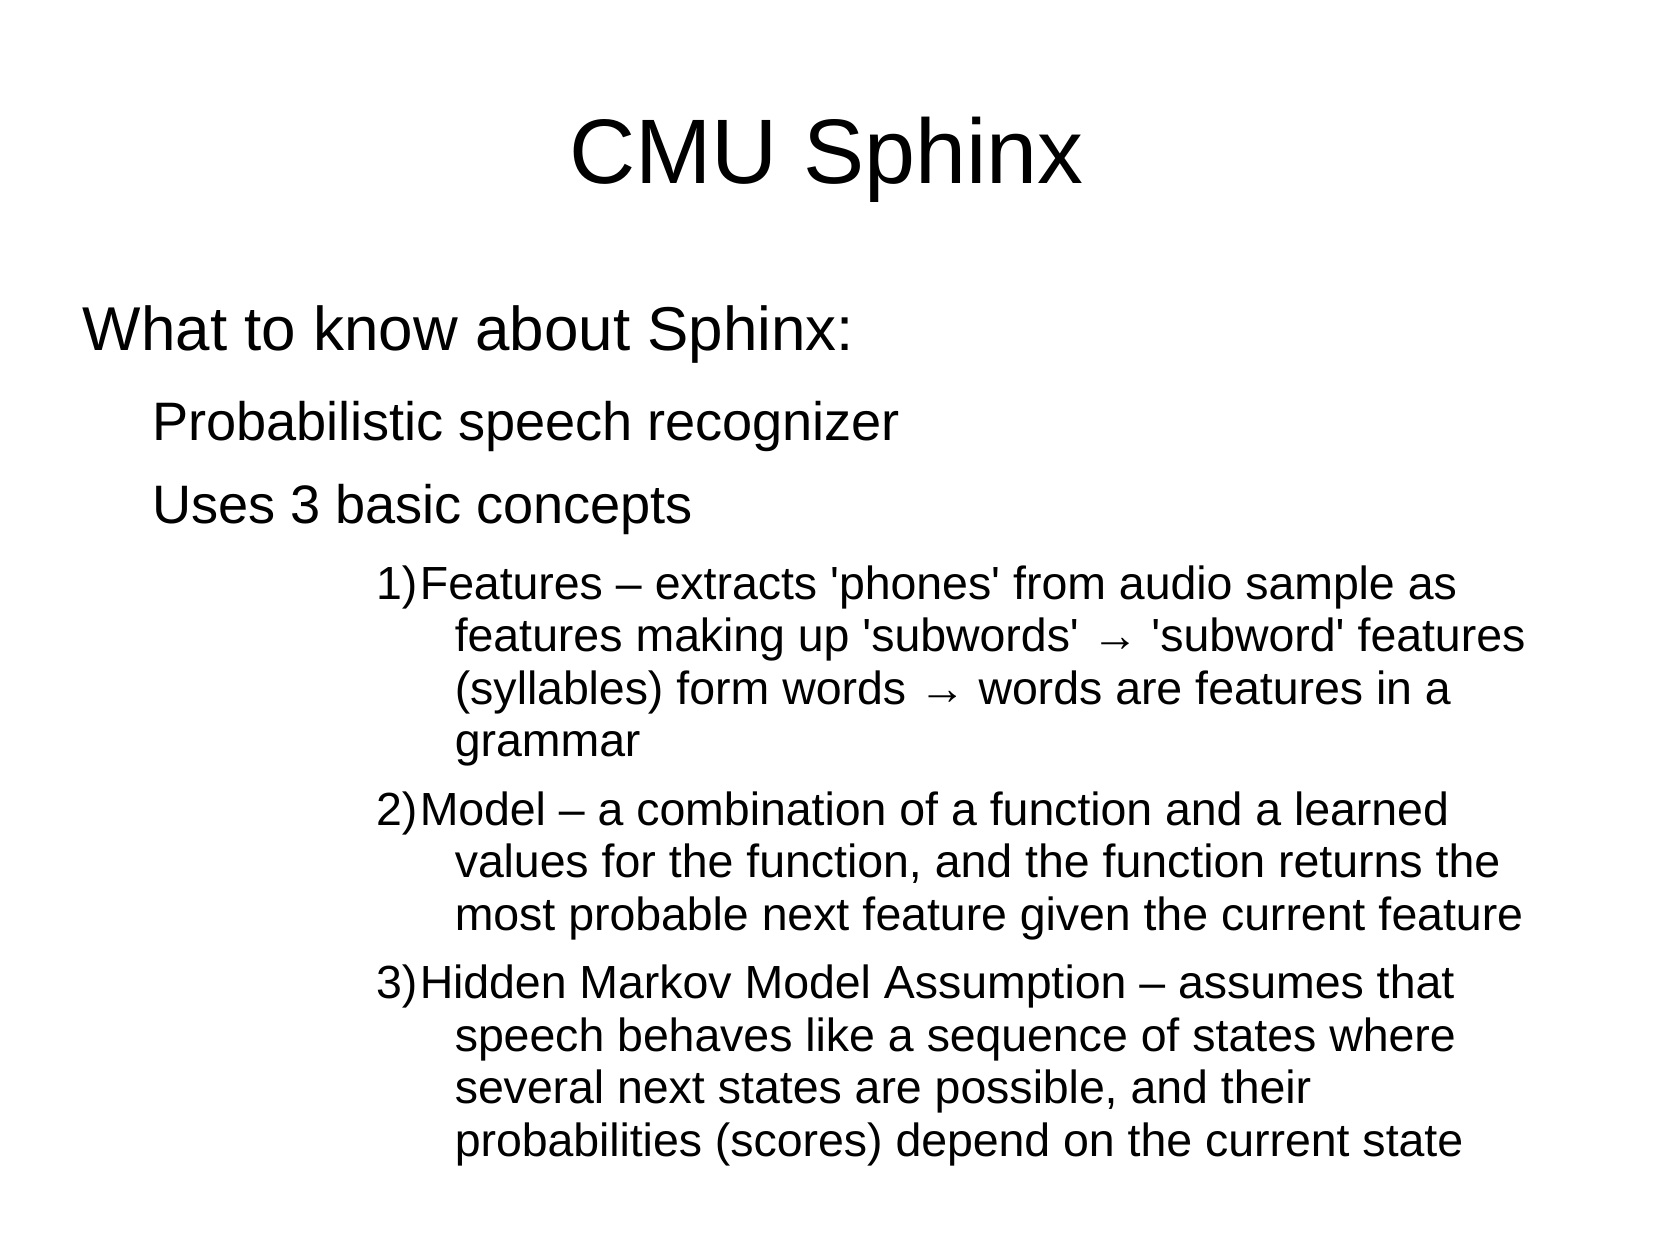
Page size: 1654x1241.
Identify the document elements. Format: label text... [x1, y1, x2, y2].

title CMU Sphinx [82, 49, 1571, 257]
list What to know about Sphinx: Probabilistic speech recognizer Uses 3 basic concepts Features – extracts 'phones' from audio sample as features making up 'subwords' → 'subword' features (syllables) form words → words are features in a grammar Model – a combination of a function and a learned values for the function, and the function returns the most probable next feature given the current feature Hidden Markov Model Assumption – assumes that speech behaves like a sequence of states where several next states are possible, and their probabilities (scores) depend on the current state [82, 290, 1571, 1171]
